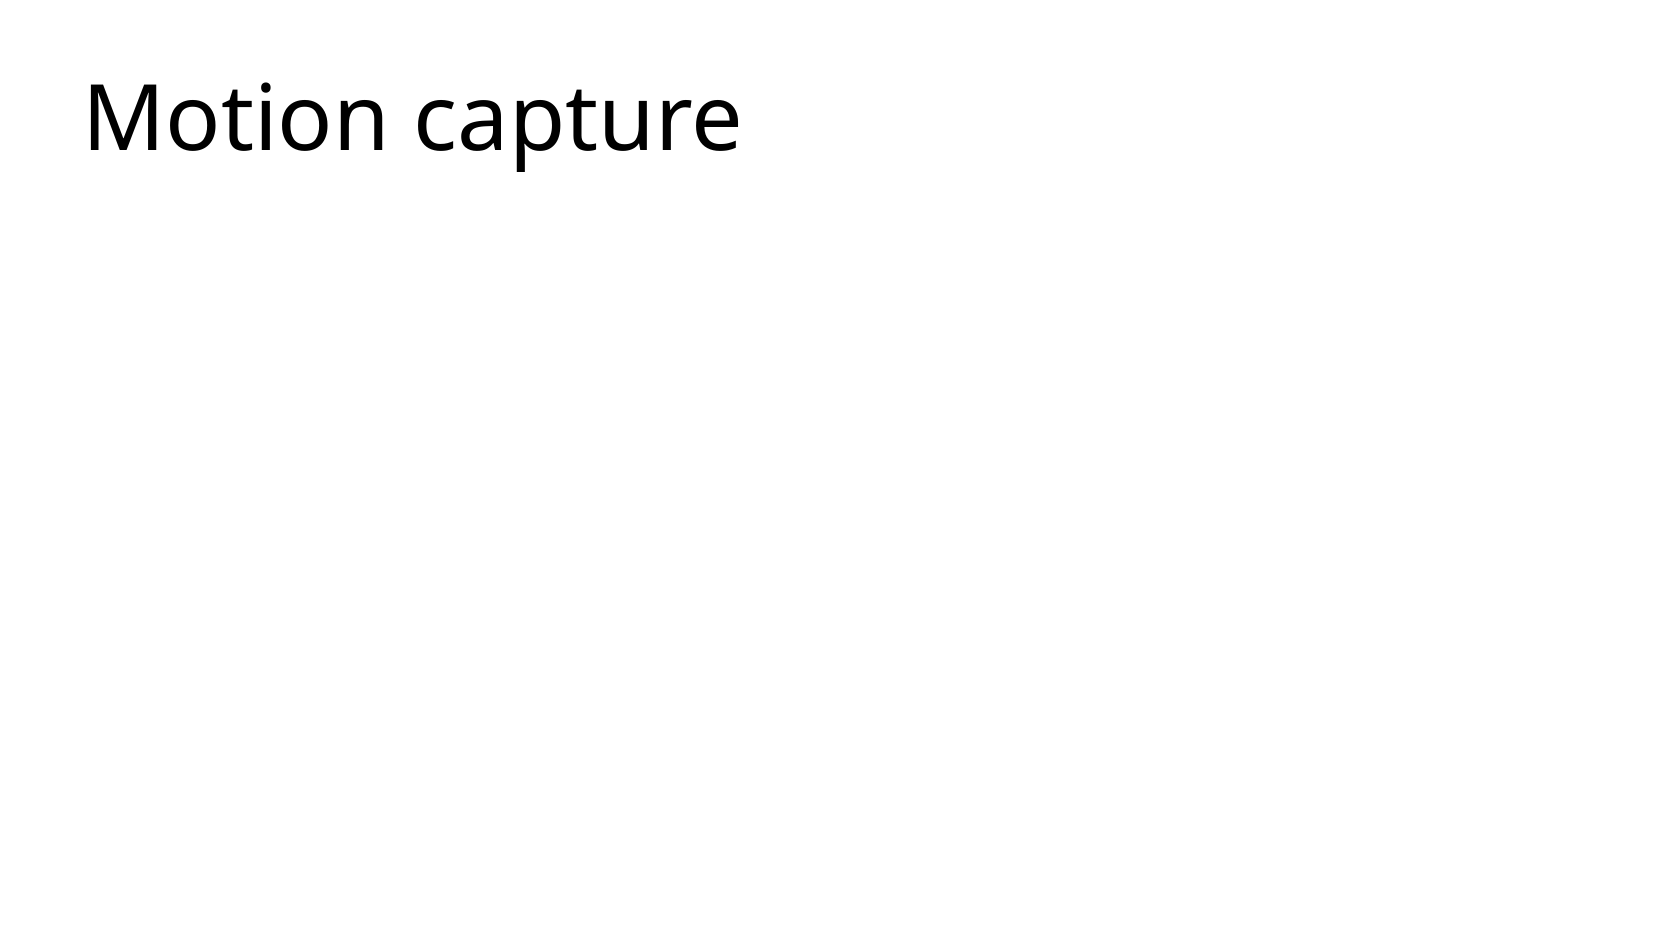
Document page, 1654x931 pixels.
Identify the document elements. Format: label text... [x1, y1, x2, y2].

title Motion capture [82, 37, 1571, 193]
